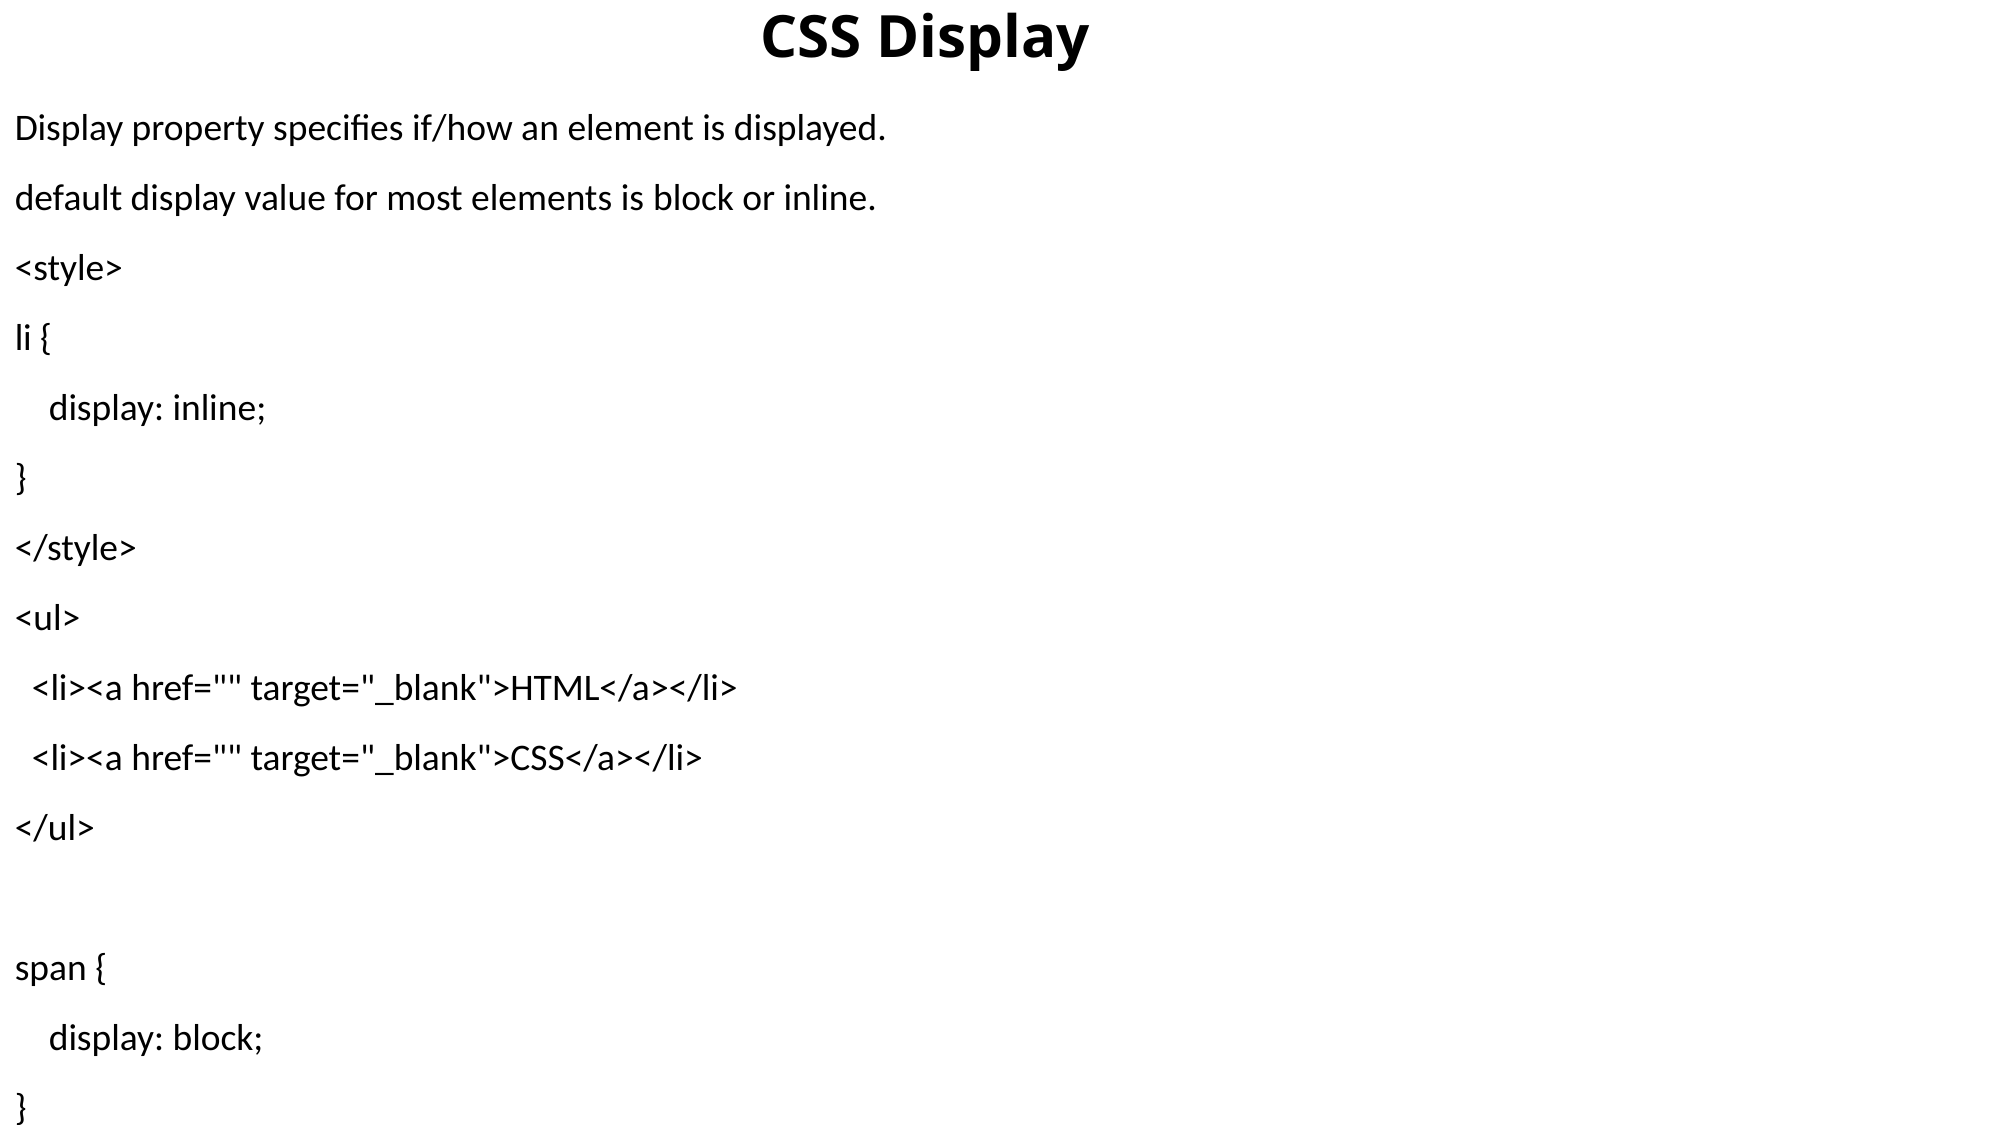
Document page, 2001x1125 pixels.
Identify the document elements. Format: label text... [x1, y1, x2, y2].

title CSS Display [212, 0, 1938, 84]
list Display property specifies if/how an element is displayed. default display value for most elements is block or inline. <style> li { display: inline; } </style> <ul> <li><a href="" target="_blank">HTML</a></li> <li><a href="" target="_blank">CSS</a></li> </ul> span { display: block; } <span>abc</span> <span>def</span> visibility:hidden; [0, 100, 2000, 1125]
